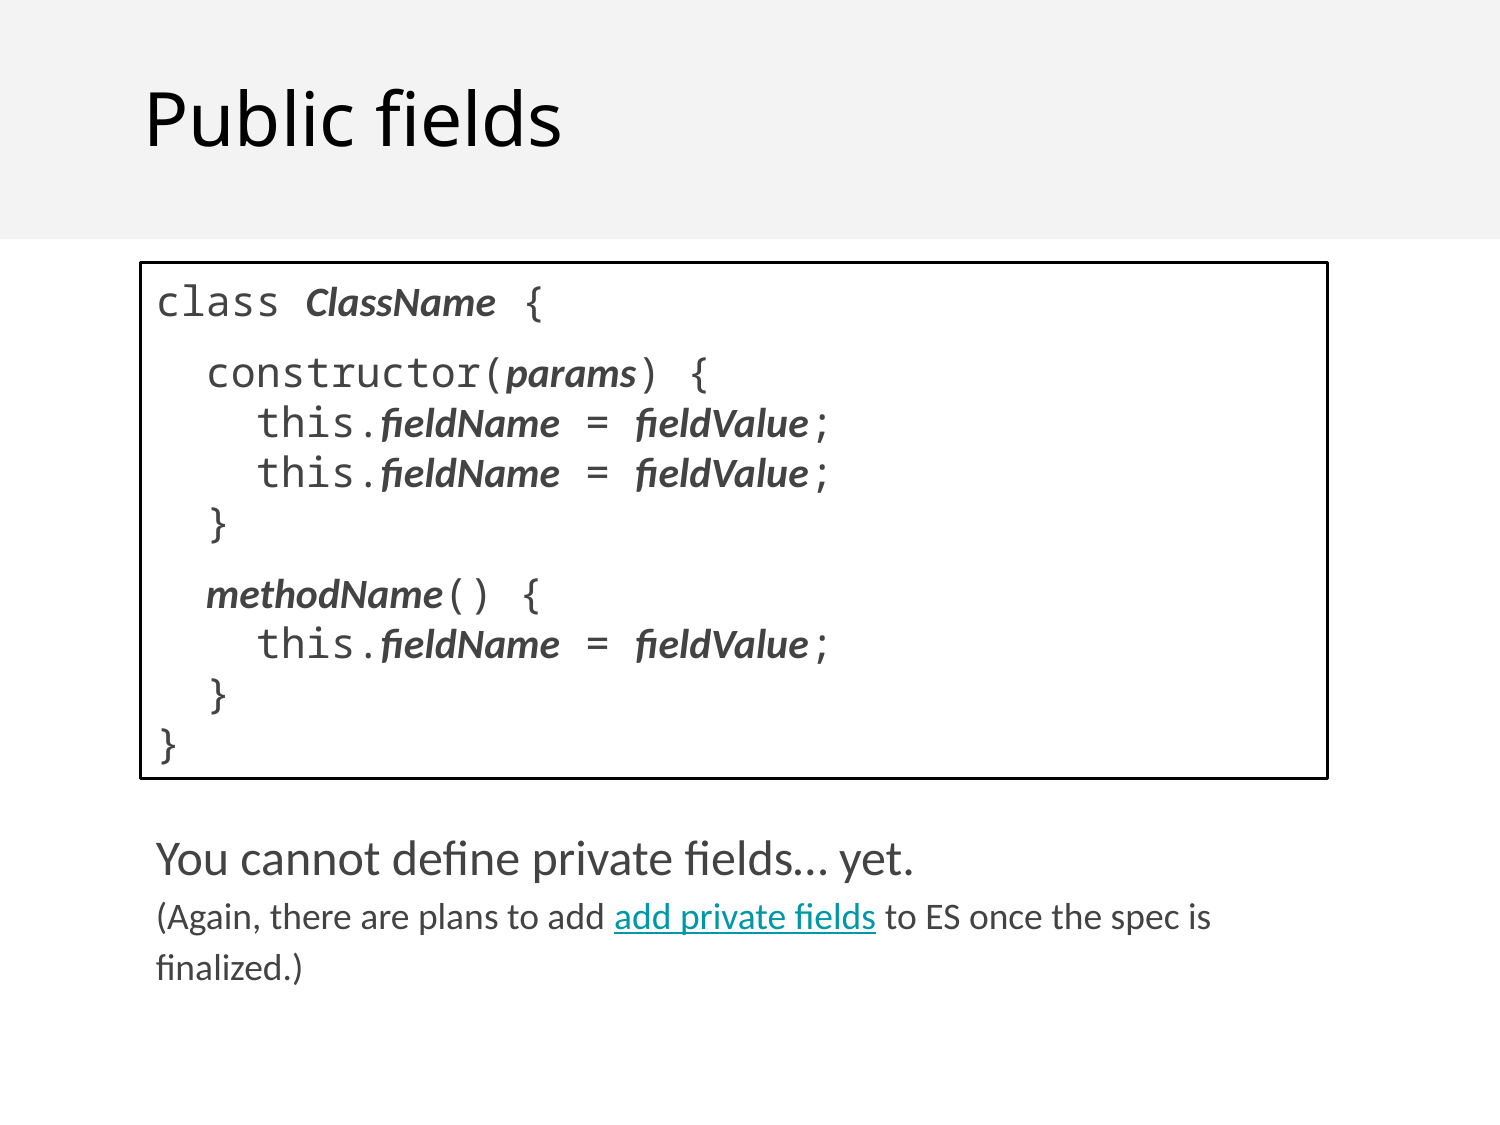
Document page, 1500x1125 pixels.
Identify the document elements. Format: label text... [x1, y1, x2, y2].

title Public fields [128, 56, 1372, 183]
text_box class ClassName { constructor(params) { this.fieldName = fieldValue; this.fieldName = fieldValue; } methodName() { this.fieldName = fieldValue; } } [140, 262, 1328, 779]
list You cannot define private fields… yet. (Again, there are plans to add add private fields to ES once the spec is finalized.) [140, 800, 1328, 1066]
